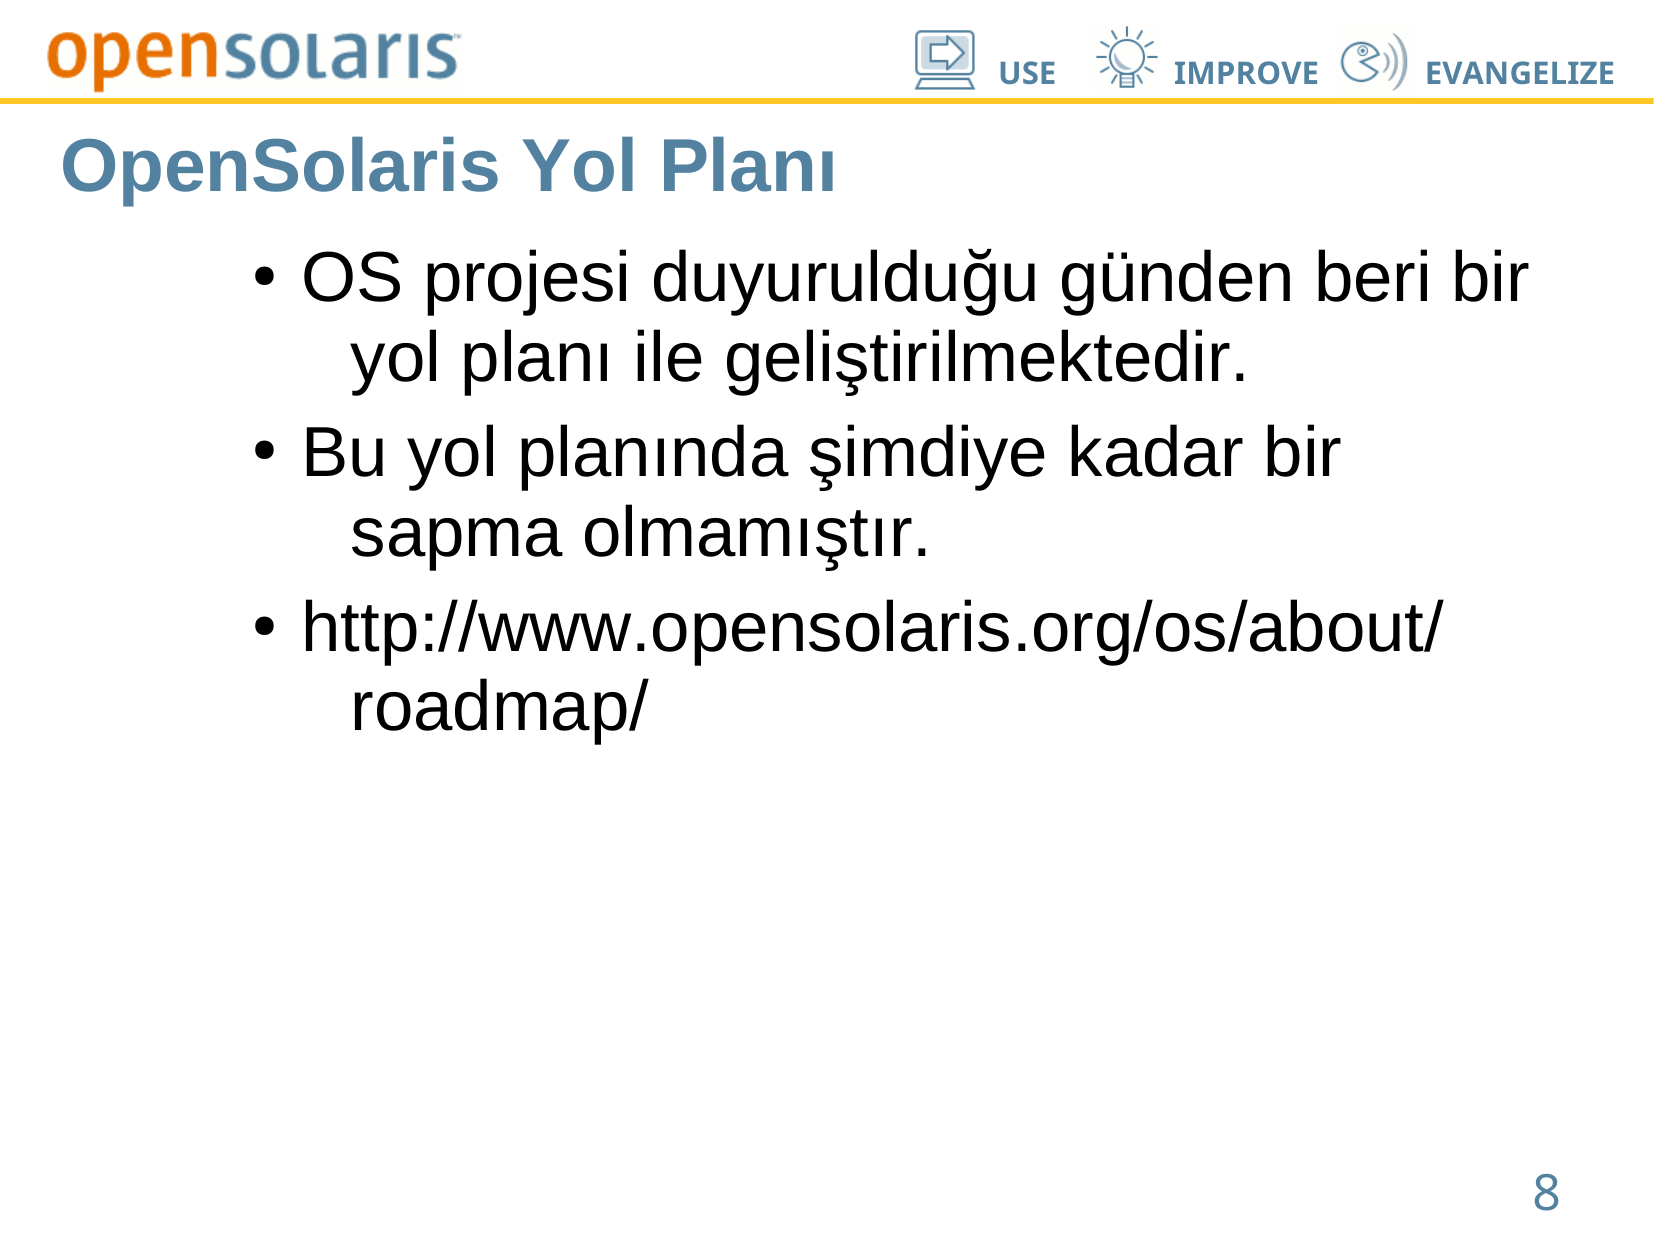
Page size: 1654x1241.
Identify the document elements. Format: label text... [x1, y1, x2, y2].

title OpenSolaris Yol Planı [60, 120, 1534, 211]
list OS projesi duyurulduğu günden beri bir yol planı ile geliştirilmektedir. Bu yol planında şimdiye kadar bir sapma olmamıştır. http://www.opensolaris.org/os/about/roadmap/ [98, 237, 1556, 1151]
picture [907, 22, 983, 98]
picture [46, 31, 462, 94]
picture [1336, 24, 1412, 98]
picture [1093, 23, 1161, 91]
